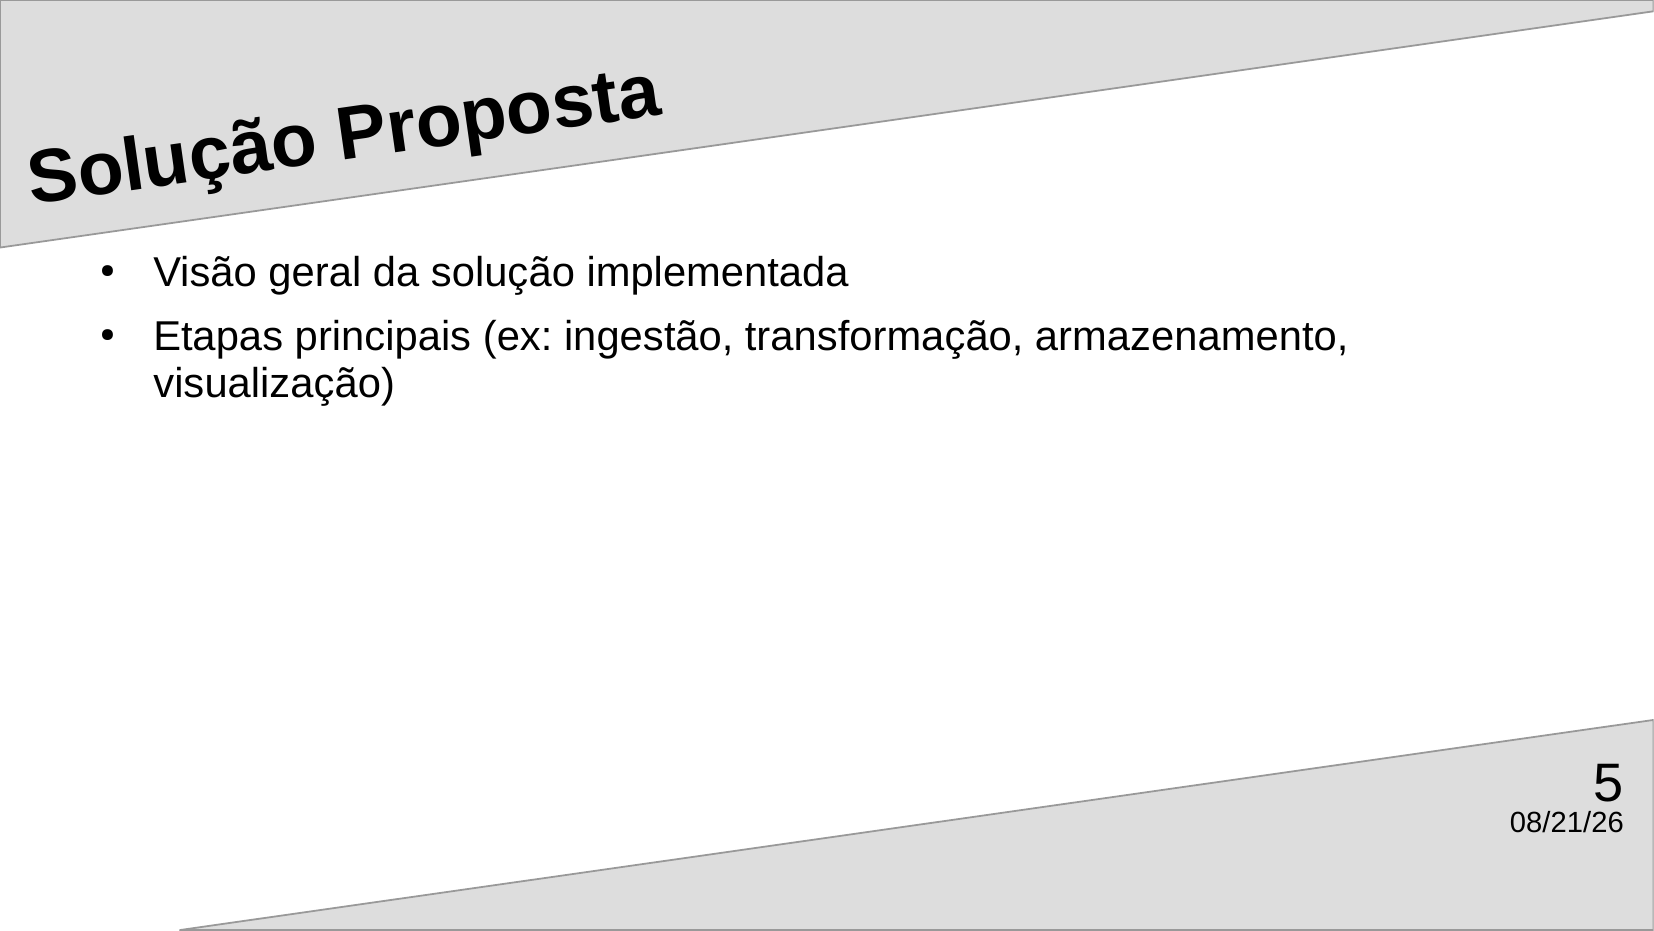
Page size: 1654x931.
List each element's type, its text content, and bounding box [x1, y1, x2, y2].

list Visão geral da solução implementada Etapas principais (ex: ingestão, transformação, armazenamento, visualização) [82, 248, 1538, 789]
title Solução Proposta [16, 0, 1501, 257]
